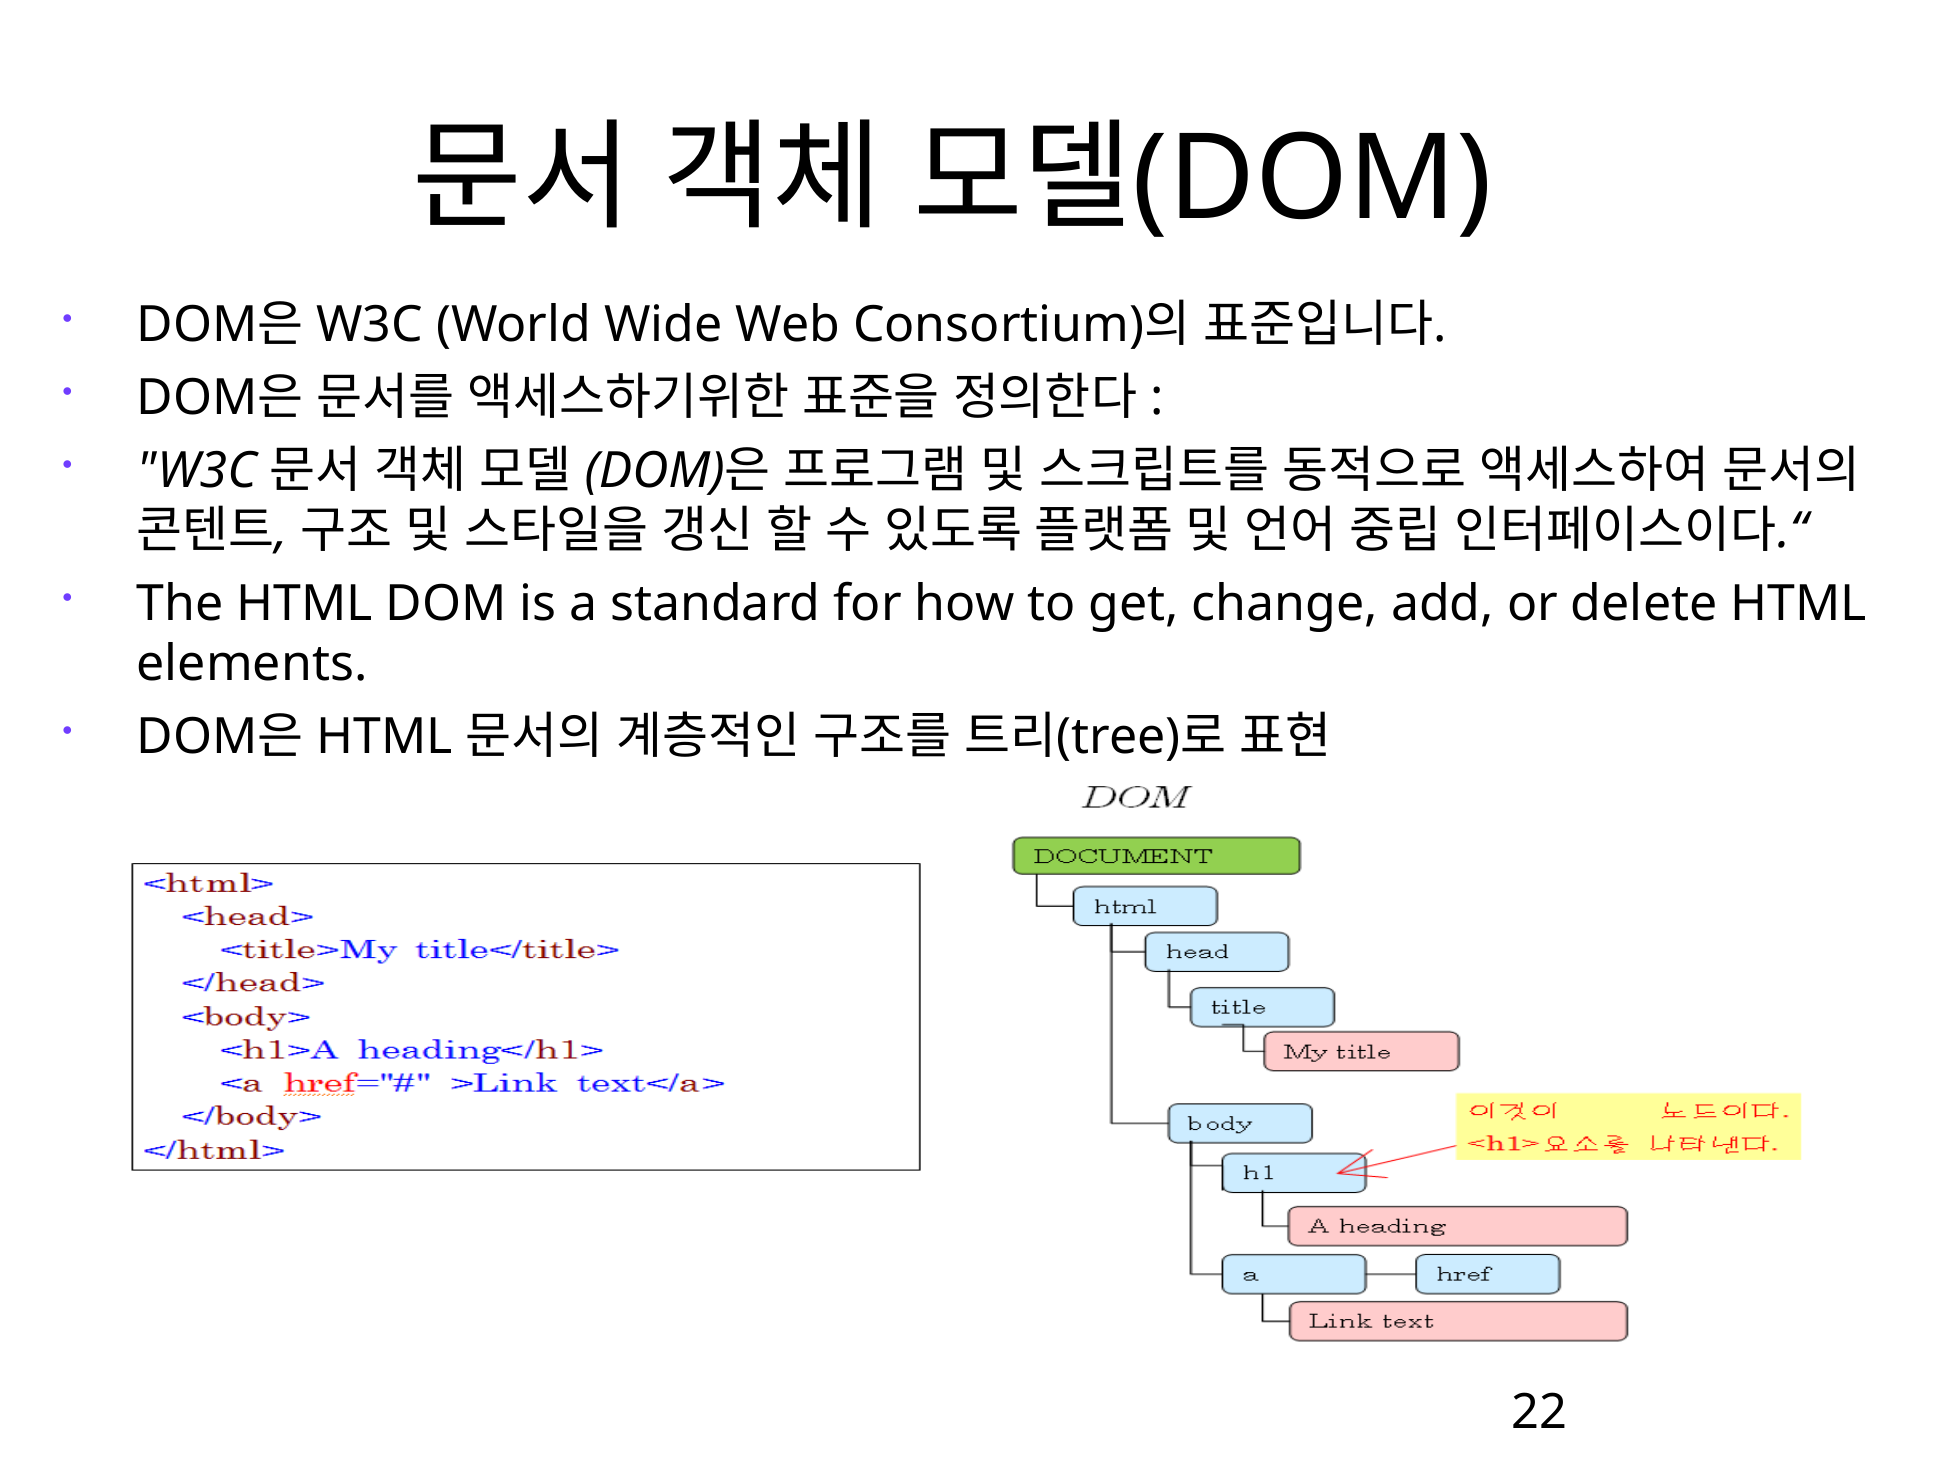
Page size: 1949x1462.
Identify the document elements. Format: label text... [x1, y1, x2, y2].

list DOM은 W3C (World Wide Web Consortium)의 표준입니다. DOM은 문서를 액세스하기위한 표준을 정의한다 : "W3C 문서 객체 모델 (DOM)은 프로그램 및 스크립트를 동적으로 액세스하여 문서의 콘텐트, 구조 및 스타일을 갱신 할 수 있도록 플랫폼 및 언어 중립 인터페이스이다.“ The HTML DOM is a standard for how to get, change, add, or delete HTML elements. DOM은 HTML 문서의 계층적인 구조를 트리(tree)로 표현 [48, 284, 1897, 1343]
title 문서 객체 모델(DOM) [156, 92, 1749, 255]
picture [111, 767, 1819, 1349]
slide_number <숫자> [1496, 1372, 1899, 1462]
